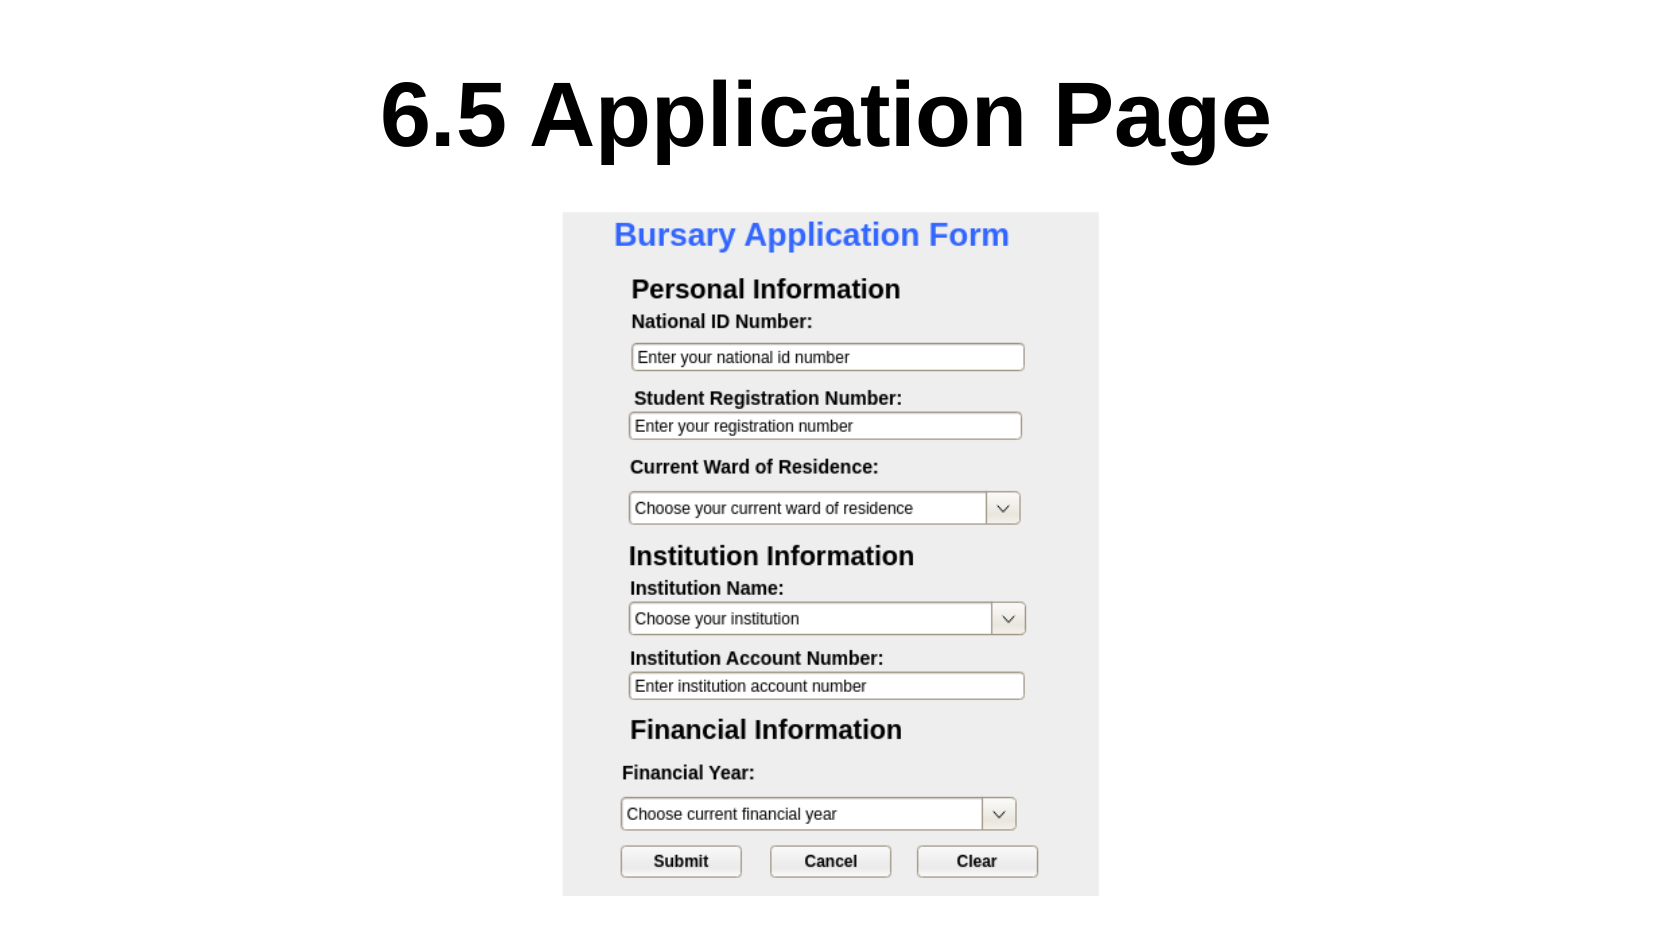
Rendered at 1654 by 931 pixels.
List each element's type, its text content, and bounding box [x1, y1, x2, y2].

title 6.5 Application Page [82, 37, 1571, 193]
picture [517, 187, 1169, 896]
